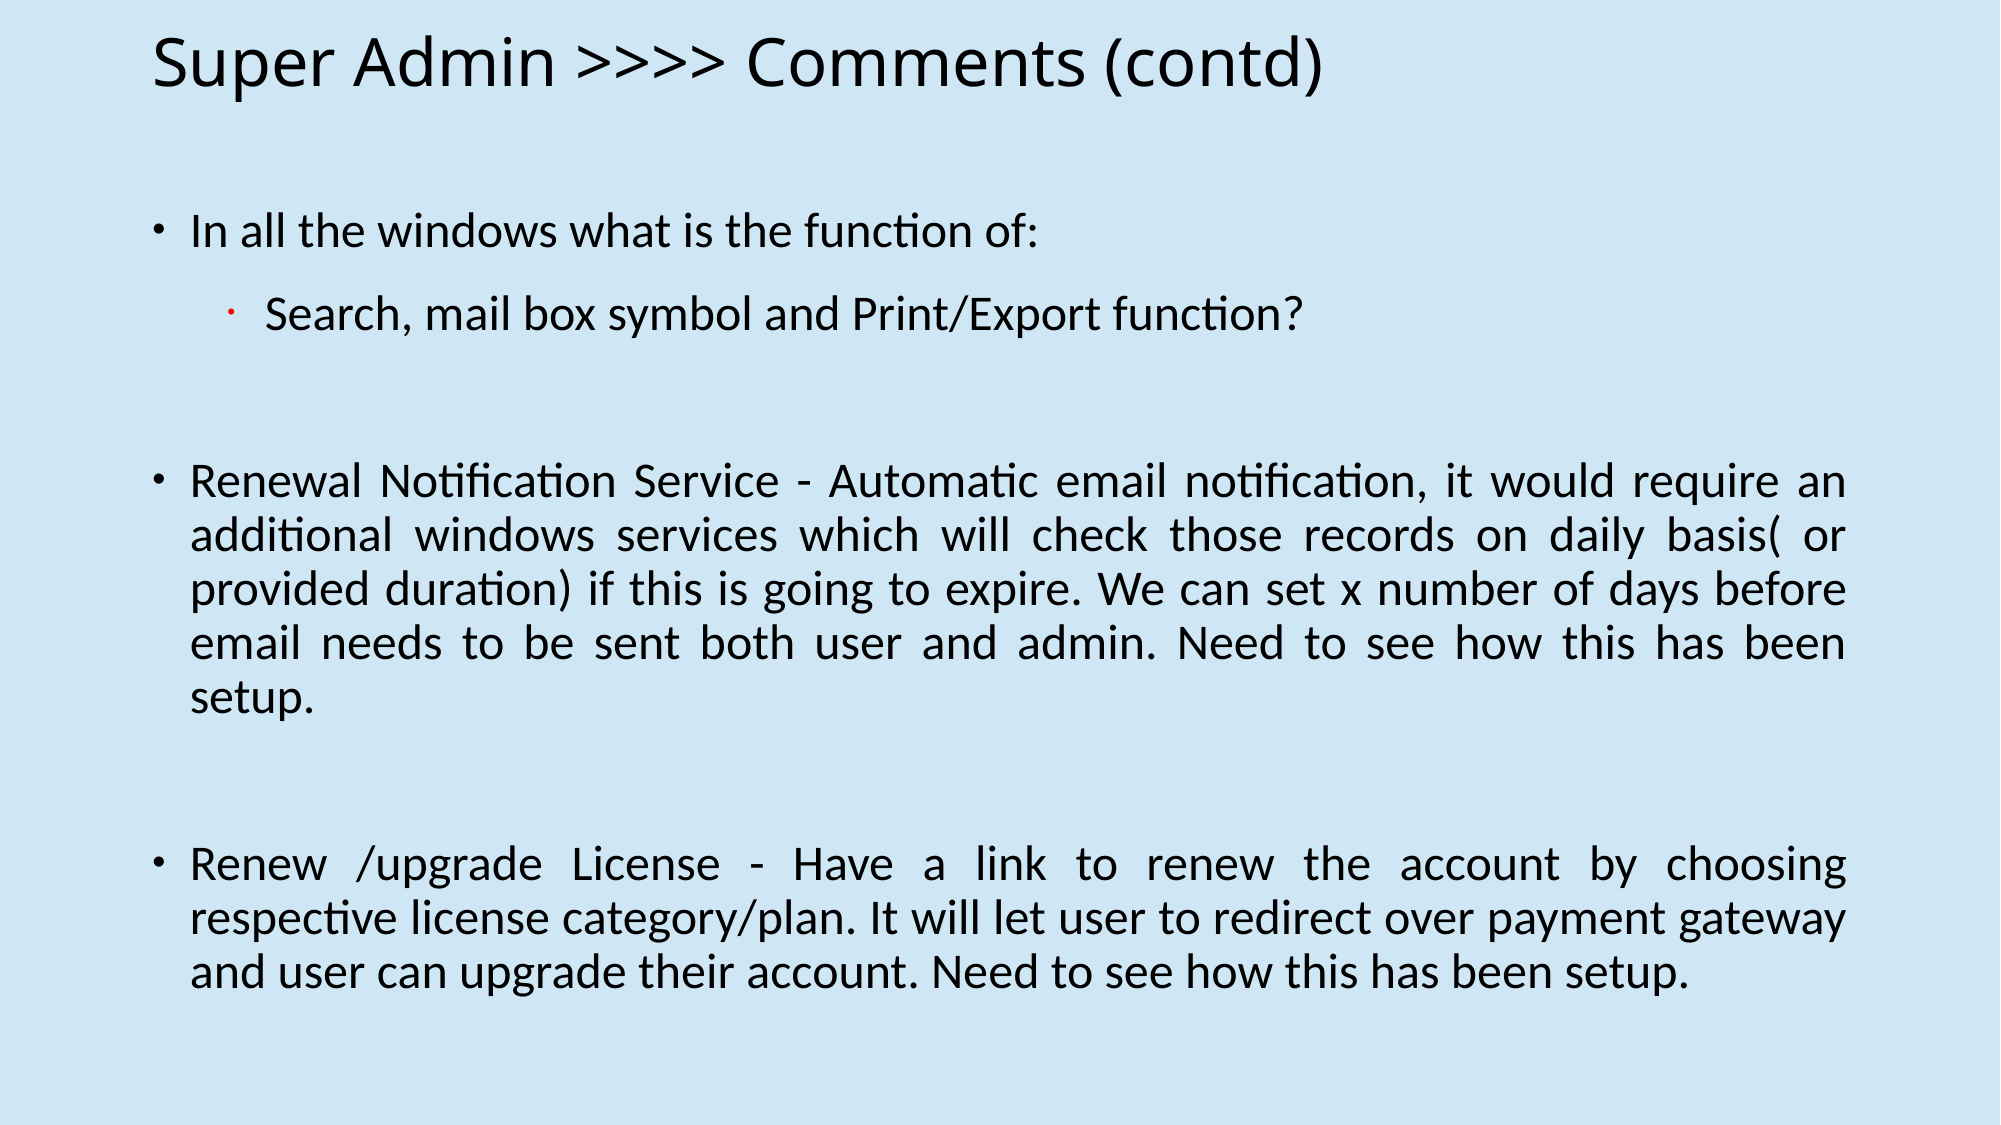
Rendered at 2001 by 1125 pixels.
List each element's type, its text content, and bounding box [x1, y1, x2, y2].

title Super Admin >>>> Comments (contd) [137, 21, 1863, 137]
list In all the windows what is the function of: Search, mail box symbol and Print/Export function? Renewal Notification Service - Automatic email notification, it would require an additional windows services which will check those records on daily basis( or provided duration) if this is going to expire. We can set x number of days before email needs to be sent both user and admin. Need to see how this has been setup. Renew /upgrade License - Have a link to renew the account by choosing respective license category/plan. It will let user to redirect over payment gateway and user can upgrade their account. Need to see how this has been setup. [137, 137, 1863, 1095]
